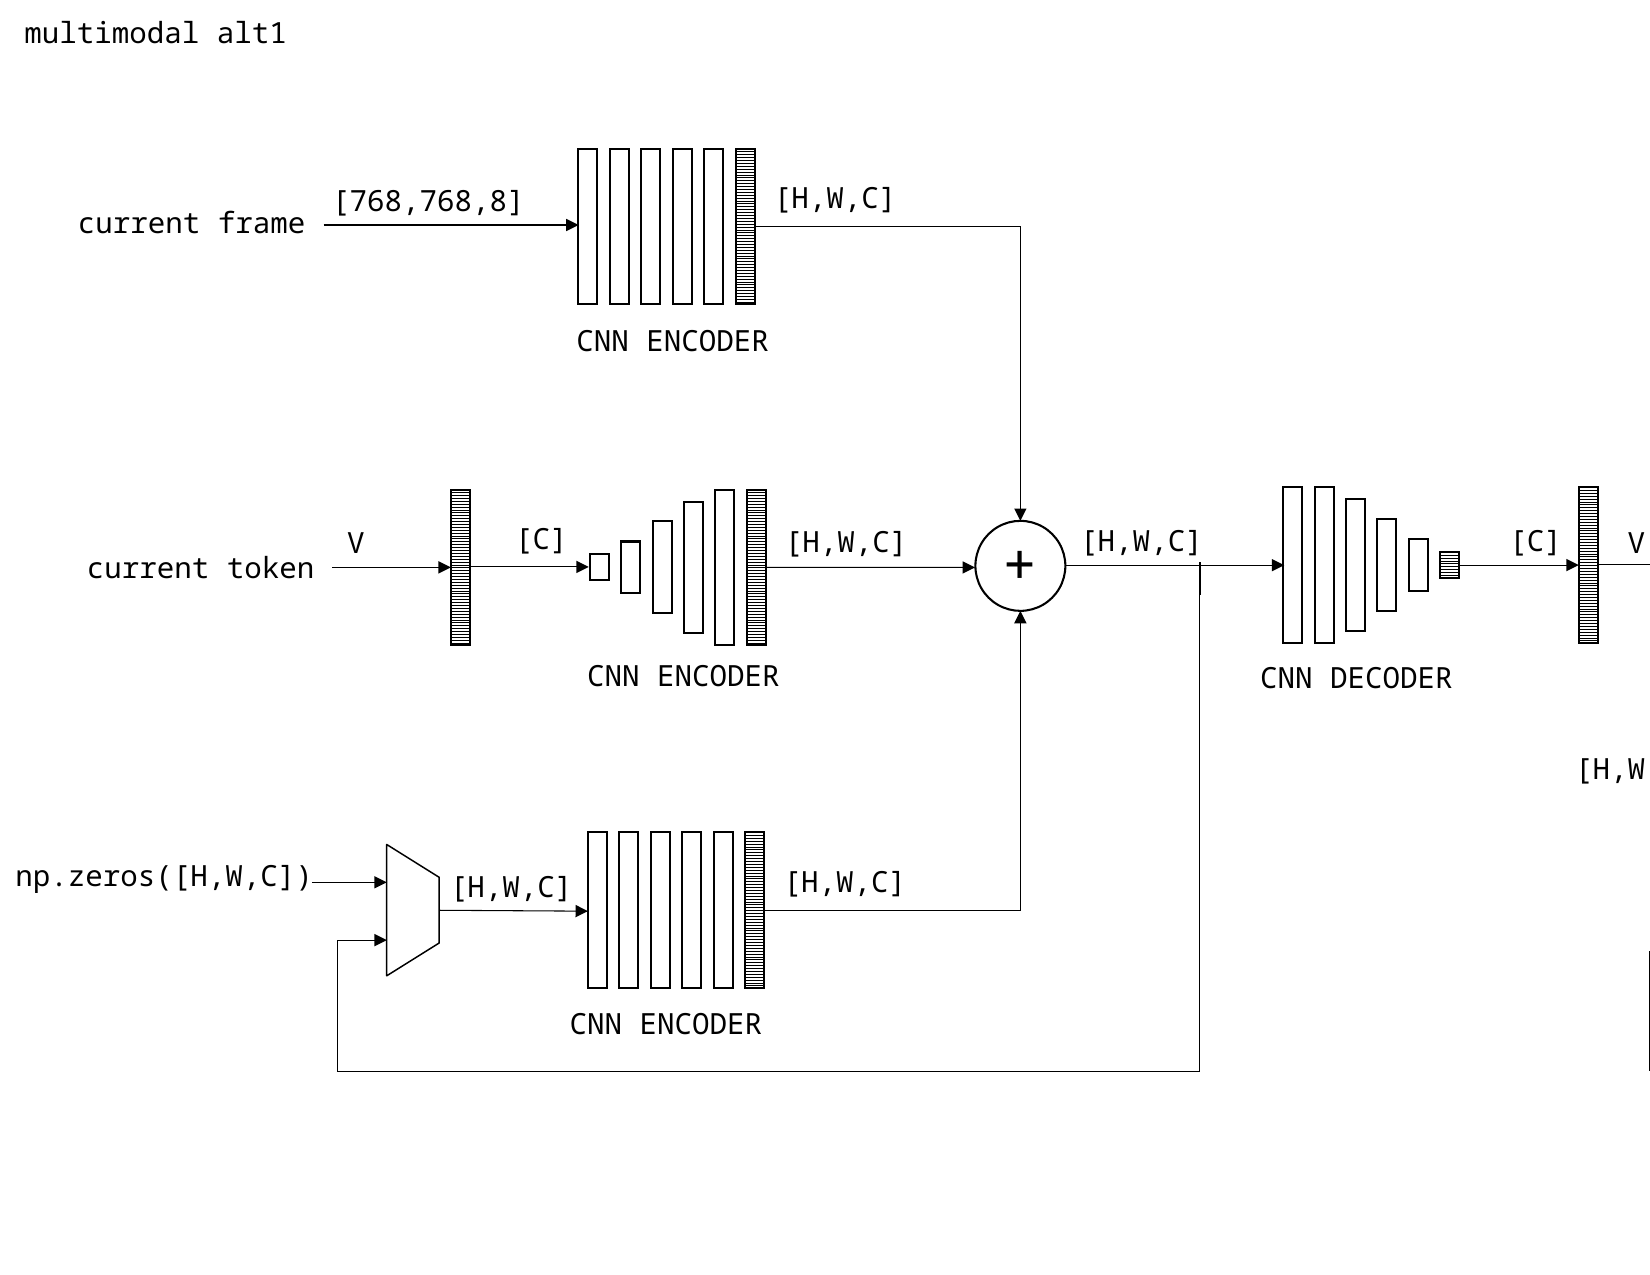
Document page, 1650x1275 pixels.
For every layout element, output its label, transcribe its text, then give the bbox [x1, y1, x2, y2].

text_box [H,W,C] [1560, 742, 1650, 793]
text_box np.zeros([H,W,C]) [0, 850, 328, 900]
text_box [735, 148, 755, 305]
text_box CNN DECODER [1245, 651, 1468, 702]
text_box [H,W,C] [768, 856, 921, 906]
text_box [C] [1494, 515, 1577, 566]
text_box CNN ENCODER [554, 998, 778, 1048]
text_box [H,W,C] [1065, 515, 1218, 566]
text_box [450, 489, 470, 646]
text_box current frame [63, 196, 321, 247]
text_box [H,W,C] [435, 861, 587, 910]
text_box [746, 489, 766, 646]
text_box [768,768,8] [317, 175, 540, 225]
text_box CNN ENCODER [561, 314, 784, 365]
text_box multimodal alt1 [9, 7, 302, 58]
text_box V [1612, 516, 1650, 567]
text_box current token [72, 541, 330, 592]
text_box [H,W,C] [759, 172, 912, 223]
text_box [745, 832, 765, 988]
text_box [386, 844, 440, 976]
text_box [1439, 552, 1460, 579]
text_box [1578, 487, 1598, 643]
text_box V [332, 517, 380, 568]
text_box CNN ENCODER [572, 649, 795, 700]
text_box [C] [500, 512, 583, 563]
text_box [H,W,C] [769, 516, 923, 566]
text_box + [975, 520, 1066, 611]
